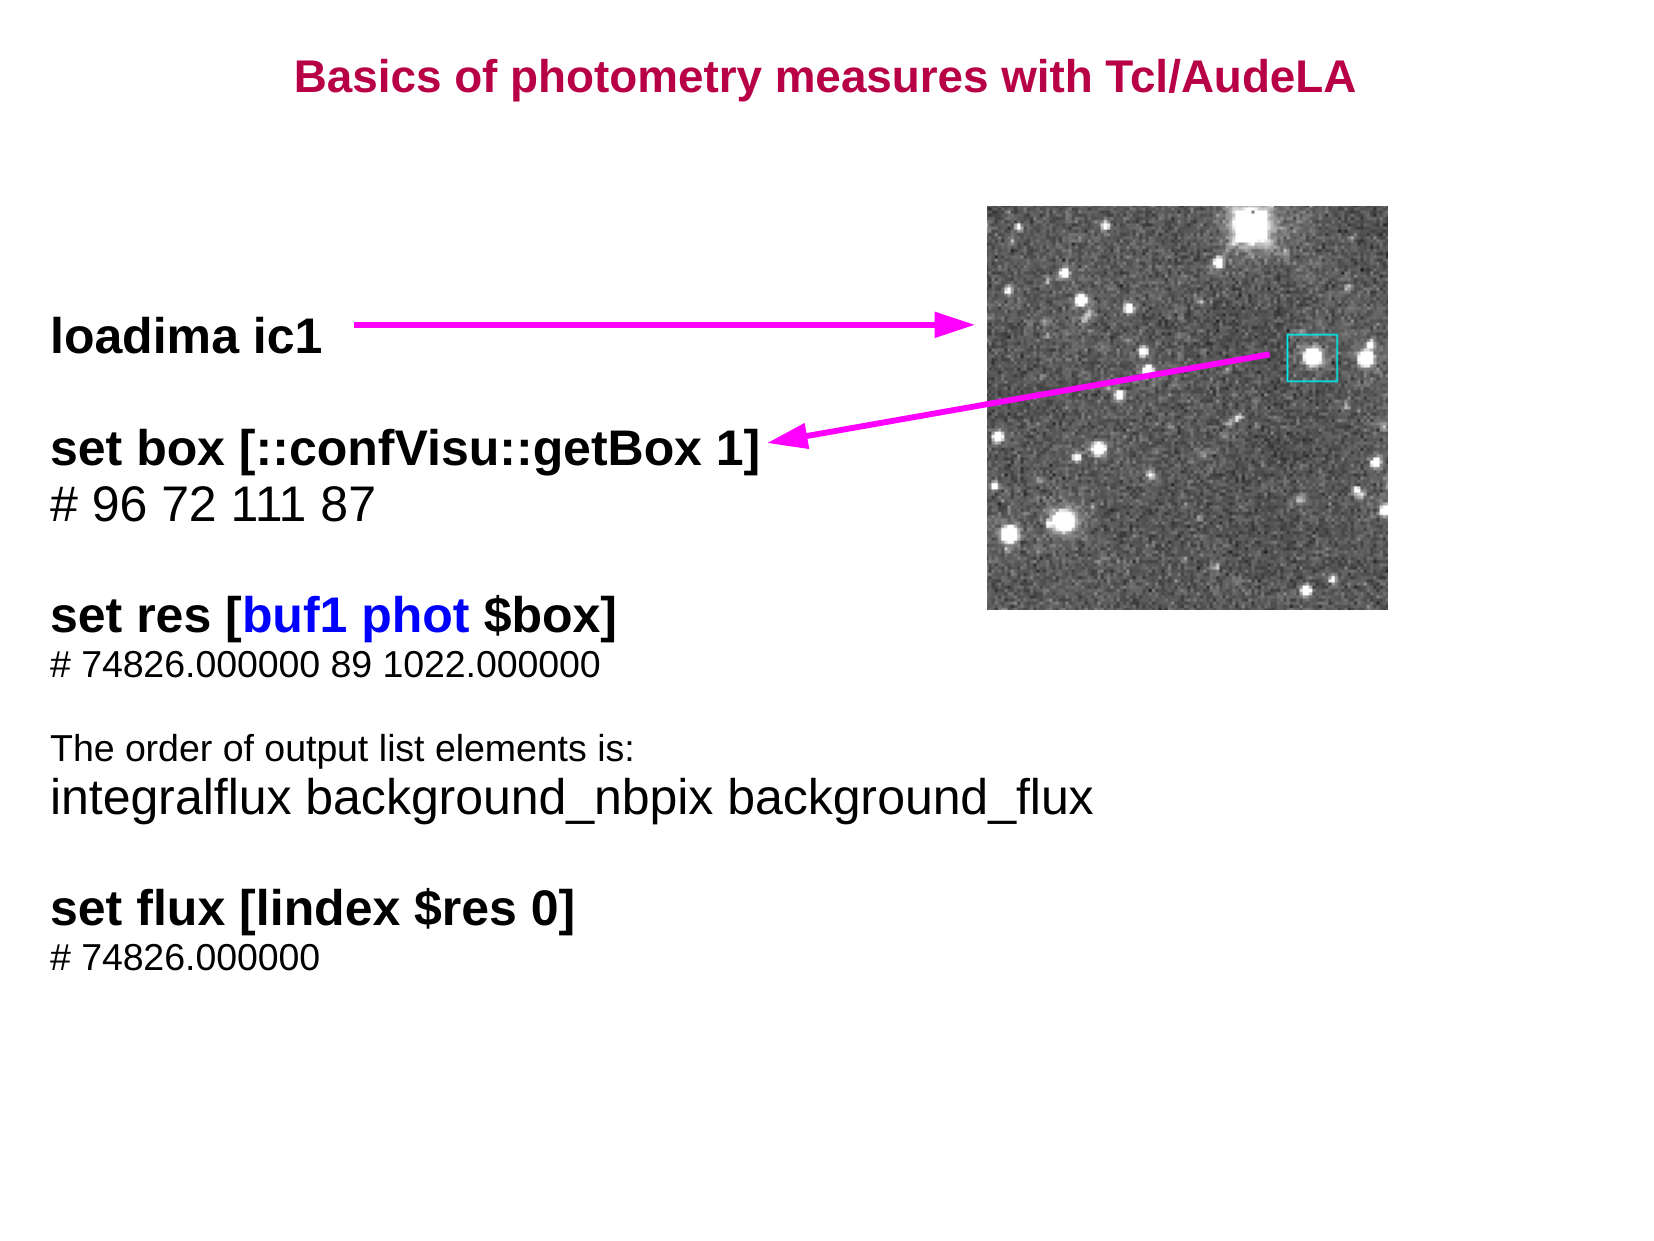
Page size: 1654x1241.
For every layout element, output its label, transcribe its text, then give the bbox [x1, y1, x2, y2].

text_box Basics of photometry measures with Tcl/AudeLA [279, 43, 1373, 111]
text_box loadima ic1 set box [::confVisu::getBox 1] # 96 72 111 87 set res [buf1 phot $box] # 74826.000000 89 1022.000000 The order of output list elements is: integralflux background_nbpix background_flux set flux [lindex $res 0] # 74826.000000 [35, 301, 1109, 1093]
picture [987, 206, 1388, 611]
